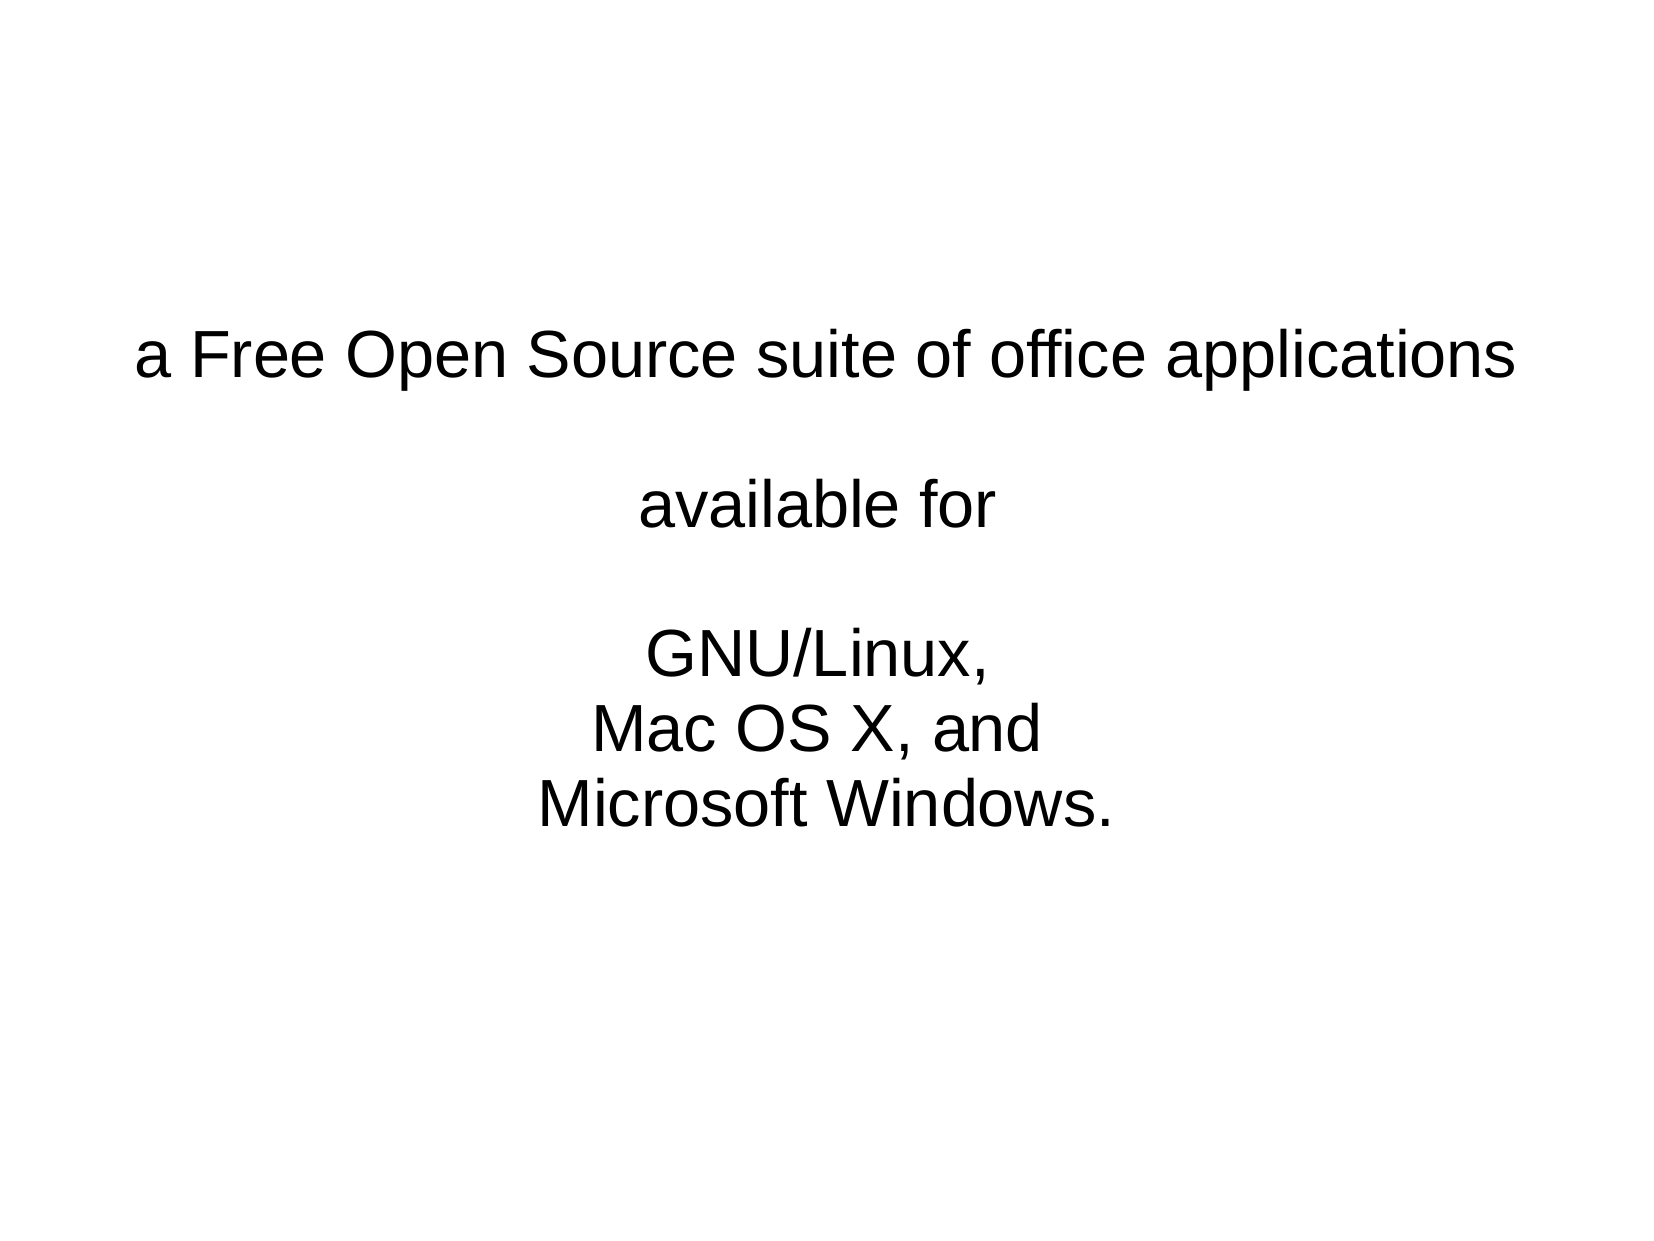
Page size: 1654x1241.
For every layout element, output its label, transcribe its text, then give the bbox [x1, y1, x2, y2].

subtitle a Free Open Source suite of office applications available for GNU/Linux, Mac OS X, and Microsoft Windows. [82, 49, 1571, 1109]
